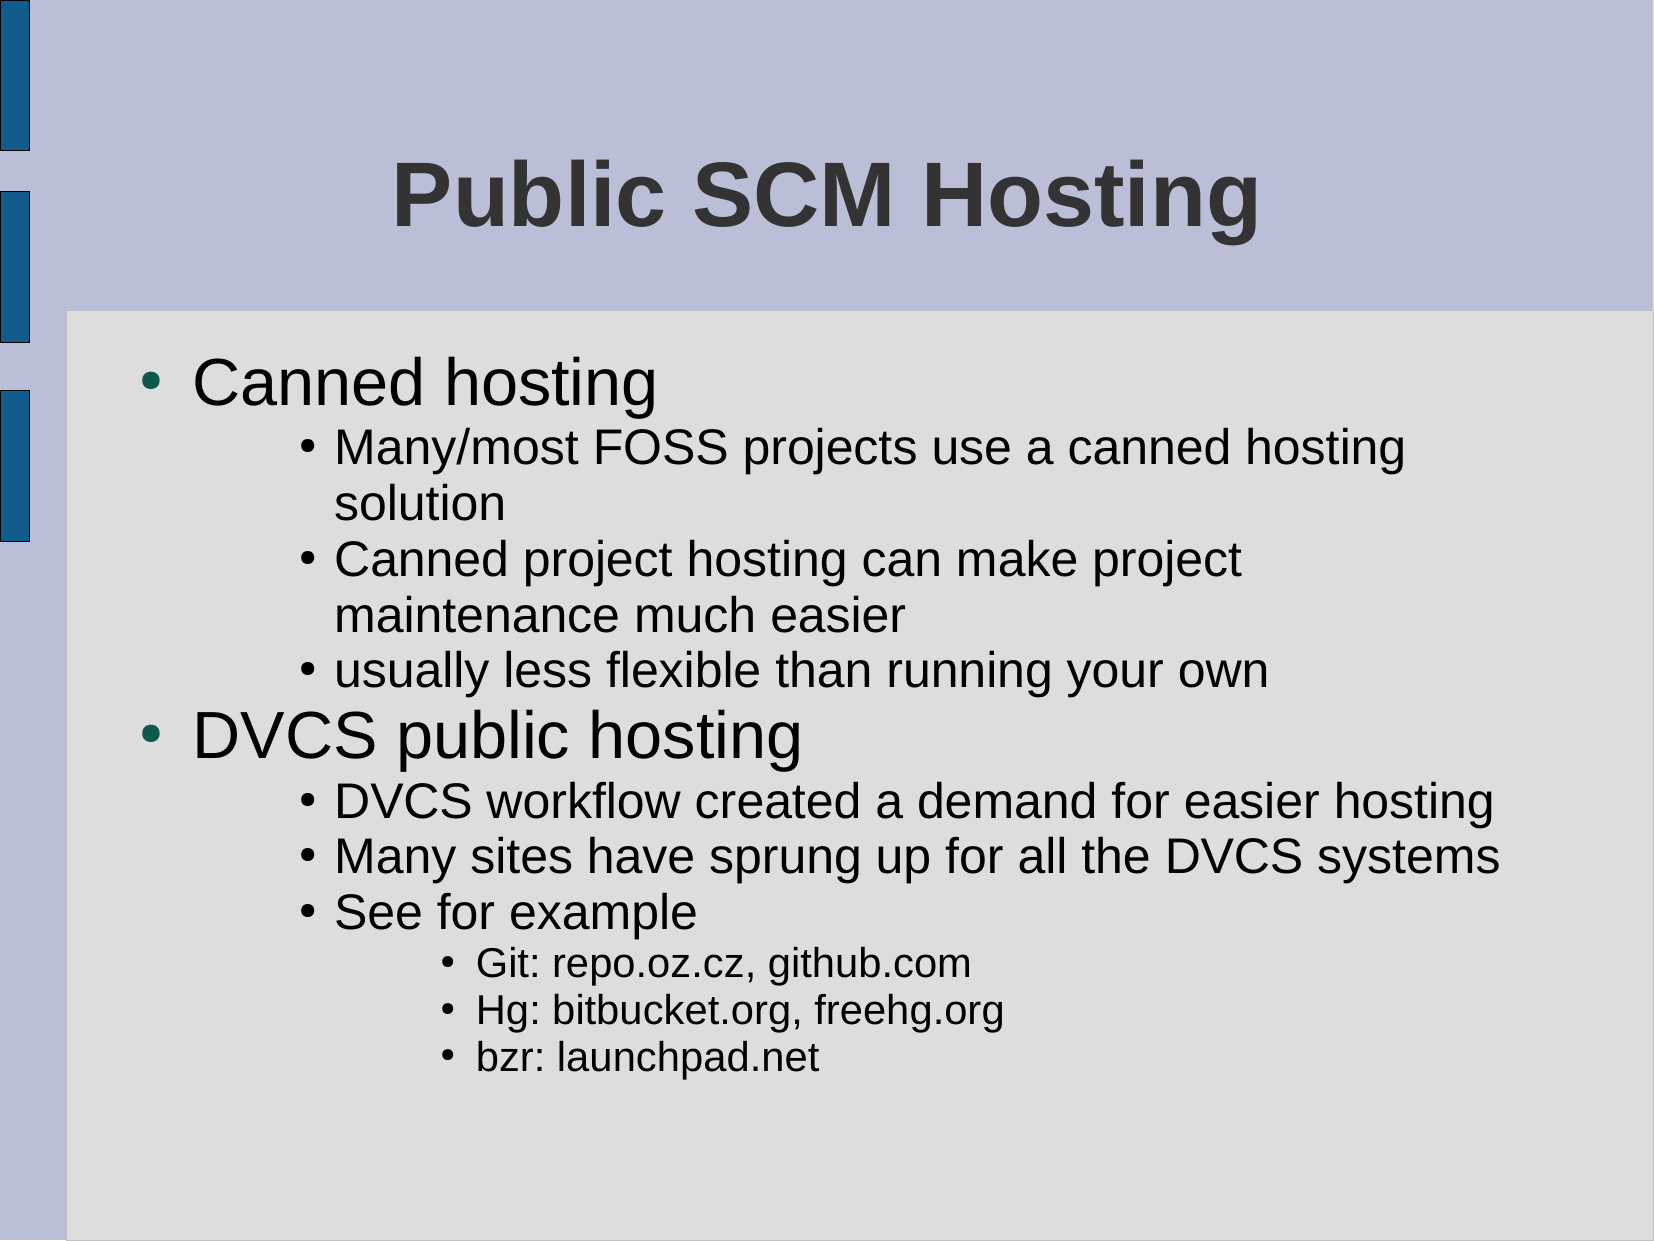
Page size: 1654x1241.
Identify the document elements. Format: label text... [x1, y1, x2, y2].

list Canned hosting Many/most FOSS projects use a canned hosting solution Canned project hosting can make project maintenance much easier usually less flexible than running your own DVCS public hosting DVCS workflow created a demand for easier hosting Many sites have sprung up for all the DVCS systems See for example Git: repo.oz.cz, github.com Hg: bitbucket.org, freehg.org bzr: launchpad.net [121, 344, 1534, 1112]
title Public SCM Hosting [121, 98, 1534, 291]
